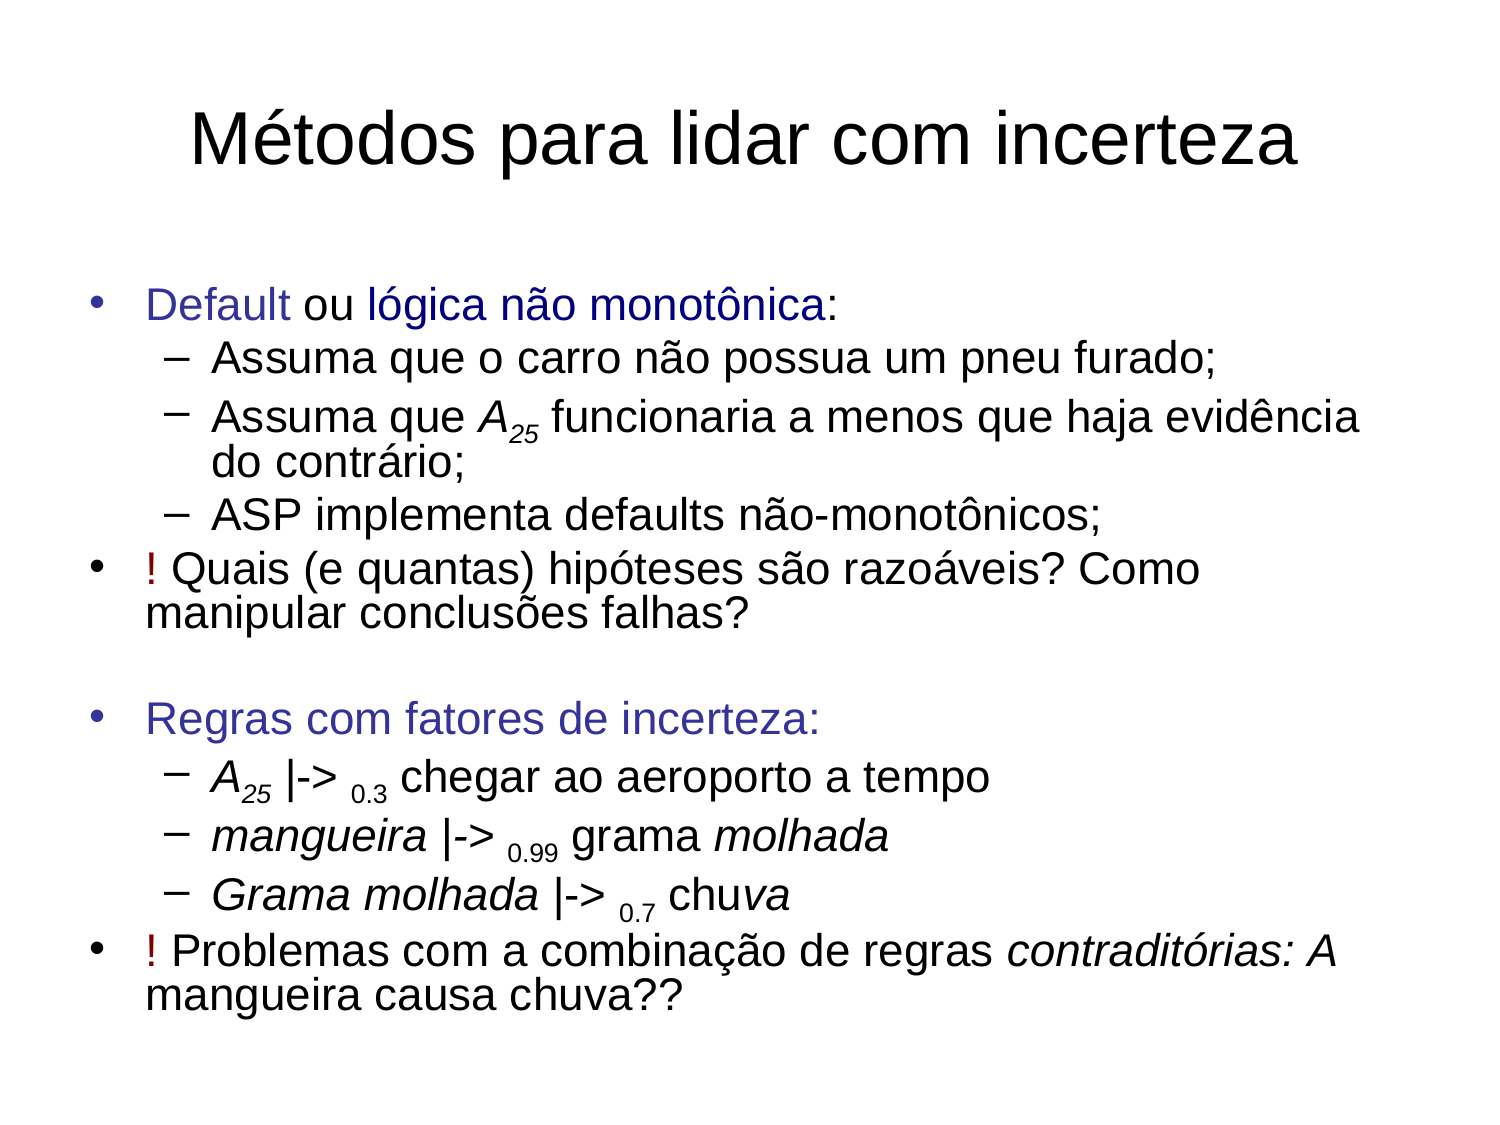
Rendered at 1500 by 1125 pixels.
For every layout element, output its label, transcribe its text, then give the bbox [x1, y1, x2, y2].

list Default ou lógica não monotônica: Assuma que o carro não possua um pneu furado; Assuma que A25 funcionaria a menos que haja evidência do contrário; ASP implementa defaults não-monotônicos; ! Quais (e quantas) hipóteses são razoáveis? Como manipular conclusões falhas? Regras com fatores de incerteza: A25 |-> 0.3 chegar ao aeroporto a tempo mangueira |-> 0.99 grama molhada Grama molhada |-> 0.7 chuva ! Problemas com a combinação de regras contraditórias: A mangueira causa chuva?? [75, 277, 1426, 1111]
title Métodos para lidar com incerteza [32, 45, 1457, 233]
